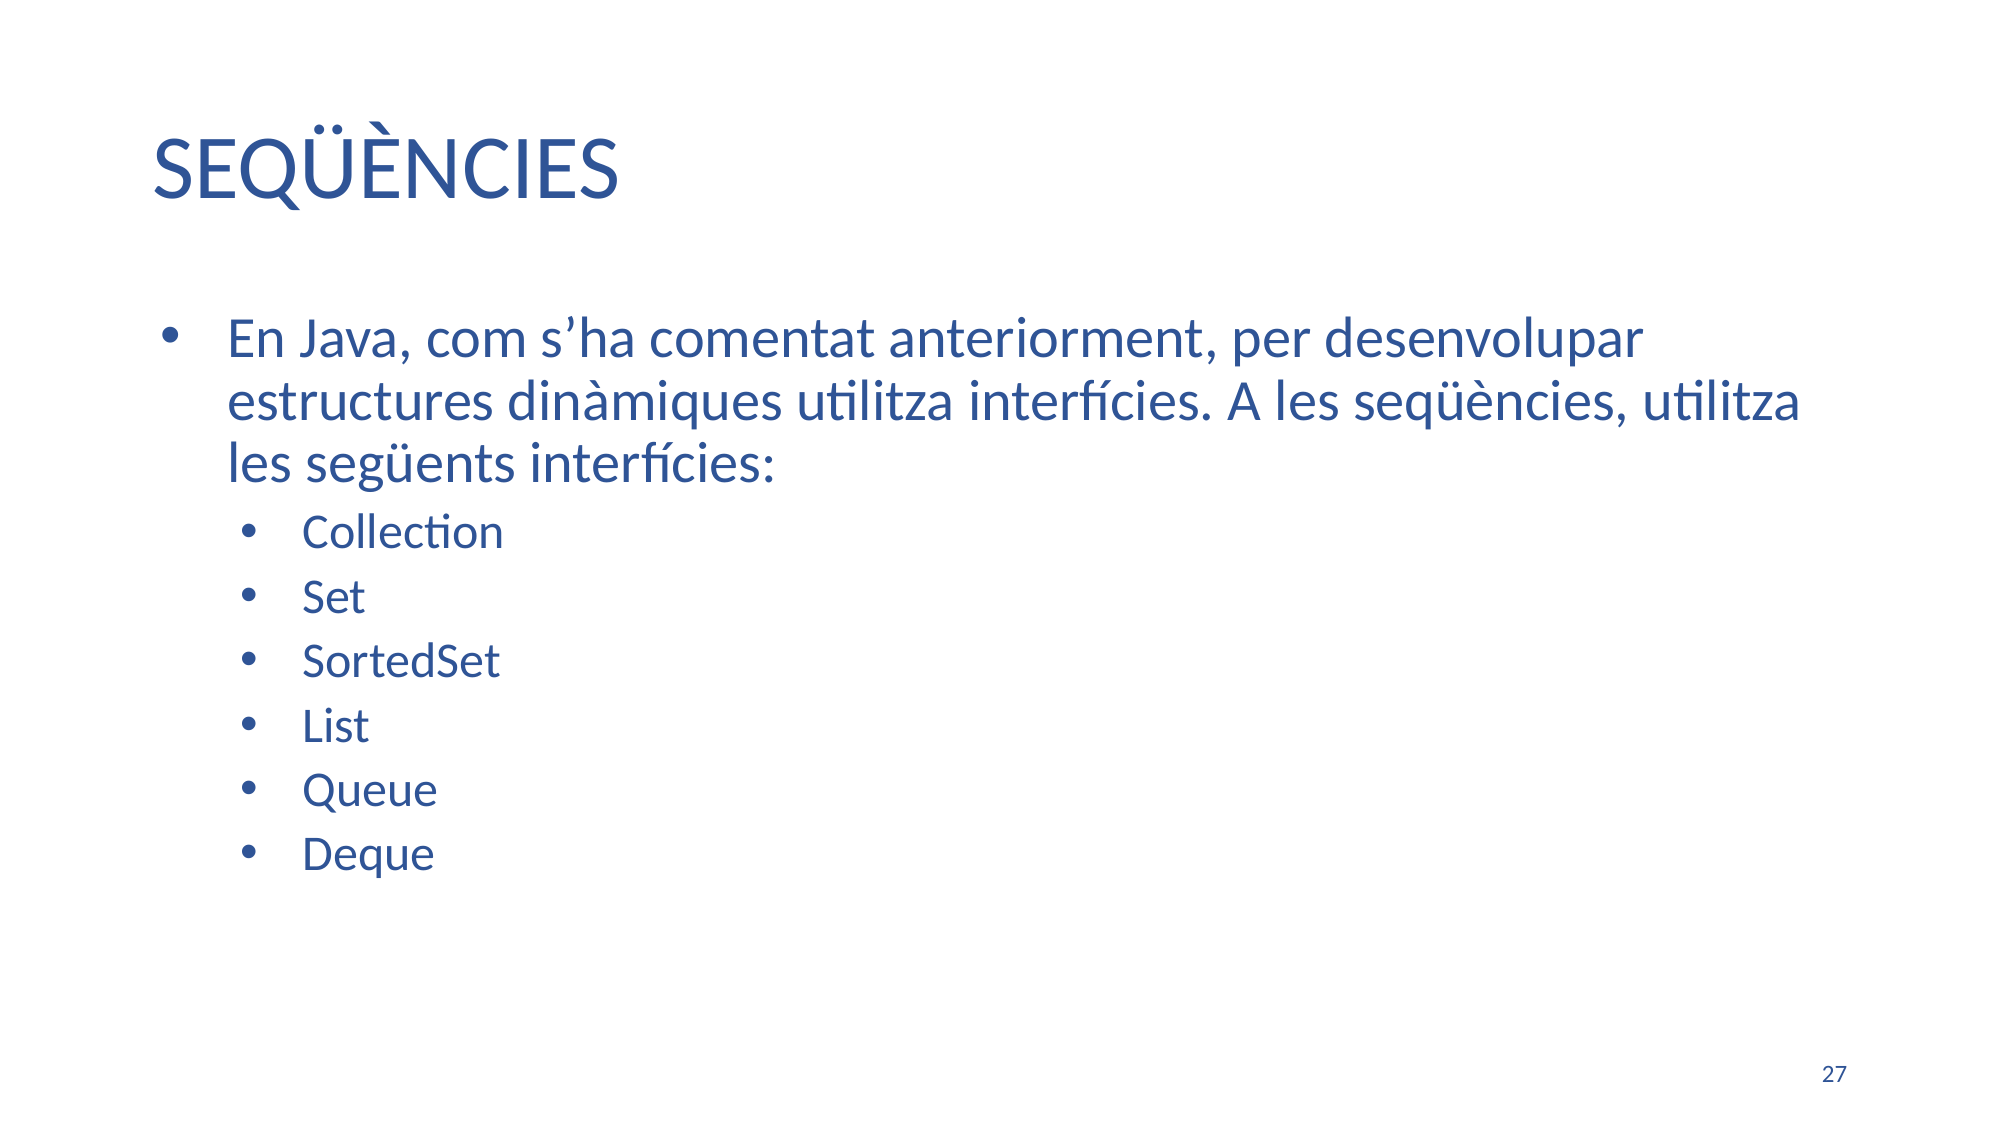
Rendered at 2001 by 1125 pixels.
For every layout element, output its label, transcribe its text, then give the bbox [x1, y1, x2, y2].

slide_number <number> [1412, 1042, 1863, 1103]
list En Java, com s’ha comentat anteriorment, per desenvolupar estructures dinàmiques utilitza interfícies. A les seqüències, utilitza les següents interfícies: Collection Set SortedSet List Queue Deque [137, 299, 1863, 1014]
title SEQÜÈNCIES [137, 59, 1863, 278]
